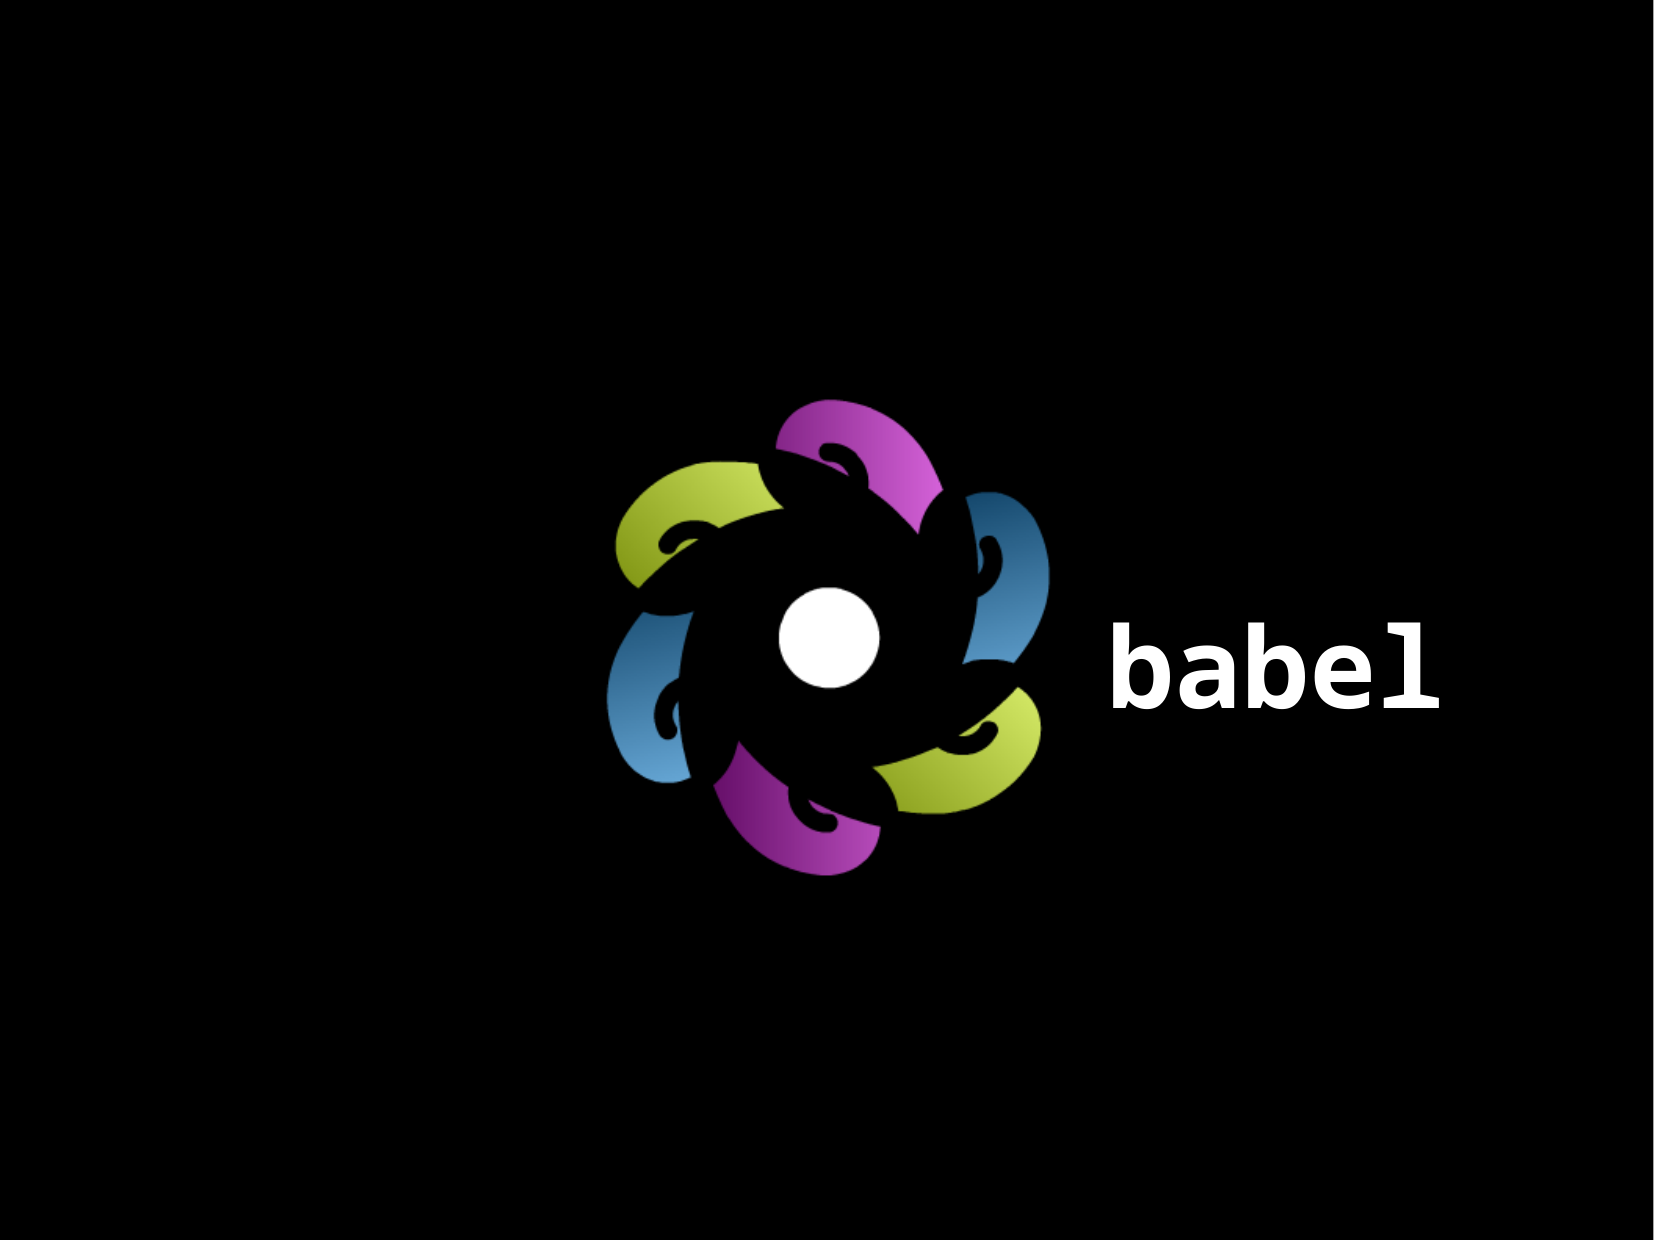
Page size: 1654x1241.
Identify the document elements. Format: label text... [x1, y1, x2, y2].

text_box babel [1092, 581, 1460, 709]
picture [582, 331, 1069, 907]
